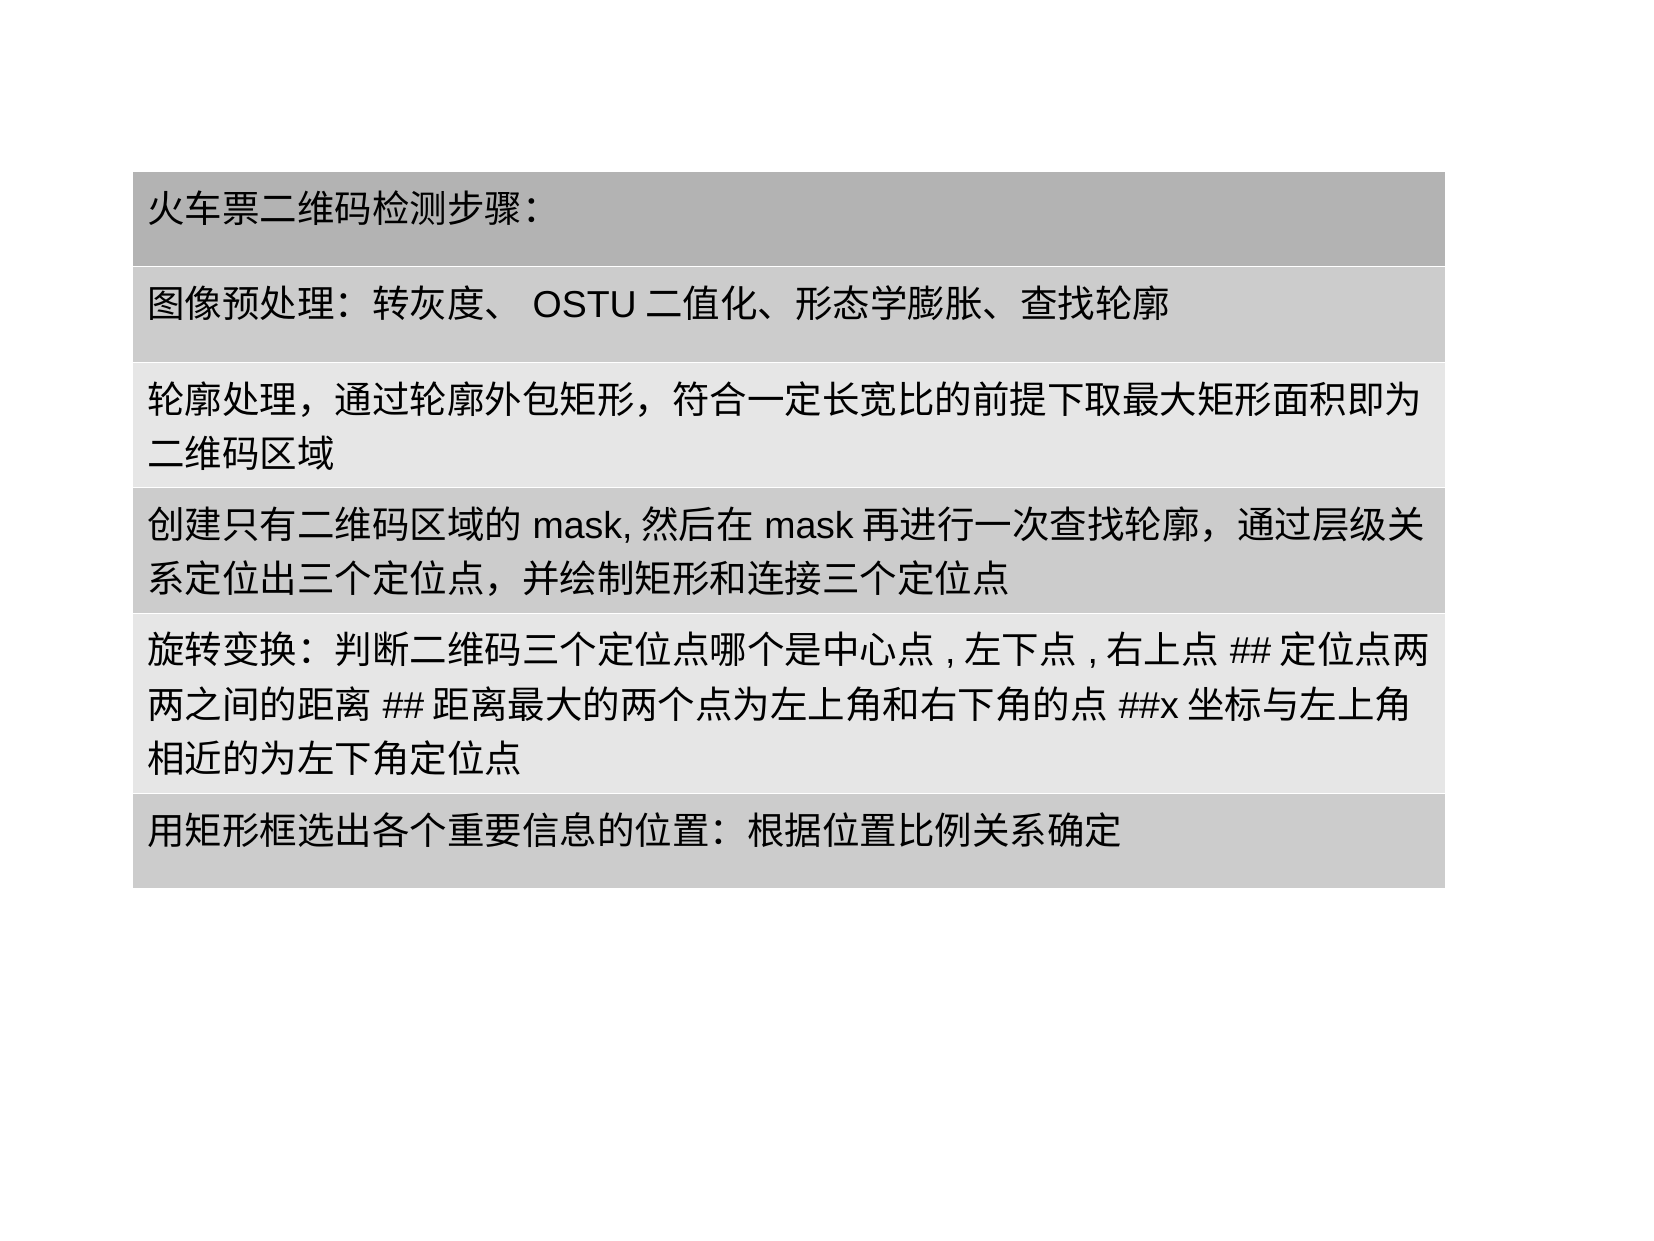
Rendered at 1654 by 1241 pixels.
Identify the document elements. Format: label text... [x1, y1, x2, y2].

table_cell 旋转变换：判断二维码三个定位点哪个是中心点,左下点,右上点##定位点两两之间的距离##距离最大的两个点为左上角和右下角的点##x坐标与左上角相近的为左下角定位点 [133, 614, 1445, 793]
table_header 火车票二维码检测步骤： [133, 172, 1445, 266]
table_cell 用矩形框选出各个重要信息的位置：根据位置比例关系确定 [133, 794, 1445, 888]
table_cell 图像预处理：转灰度、OSTU二值化、形态学膨胀、查找轮廓 [133, 267, 1445, 362]
table_cell 创建只有二维码区域的mask,然后在mask再进行一次查找轮廓，通过层级关系定位出三个定位点，并绘制矩形和连接三个定位点 [133, 488, 1445, 613]
table_cell 轮廓处理，通过轮廓外包矩形，符合一定长宽比的前提下取最大矩形面积即为二维码区域 [133, 363, 1445, 487]
